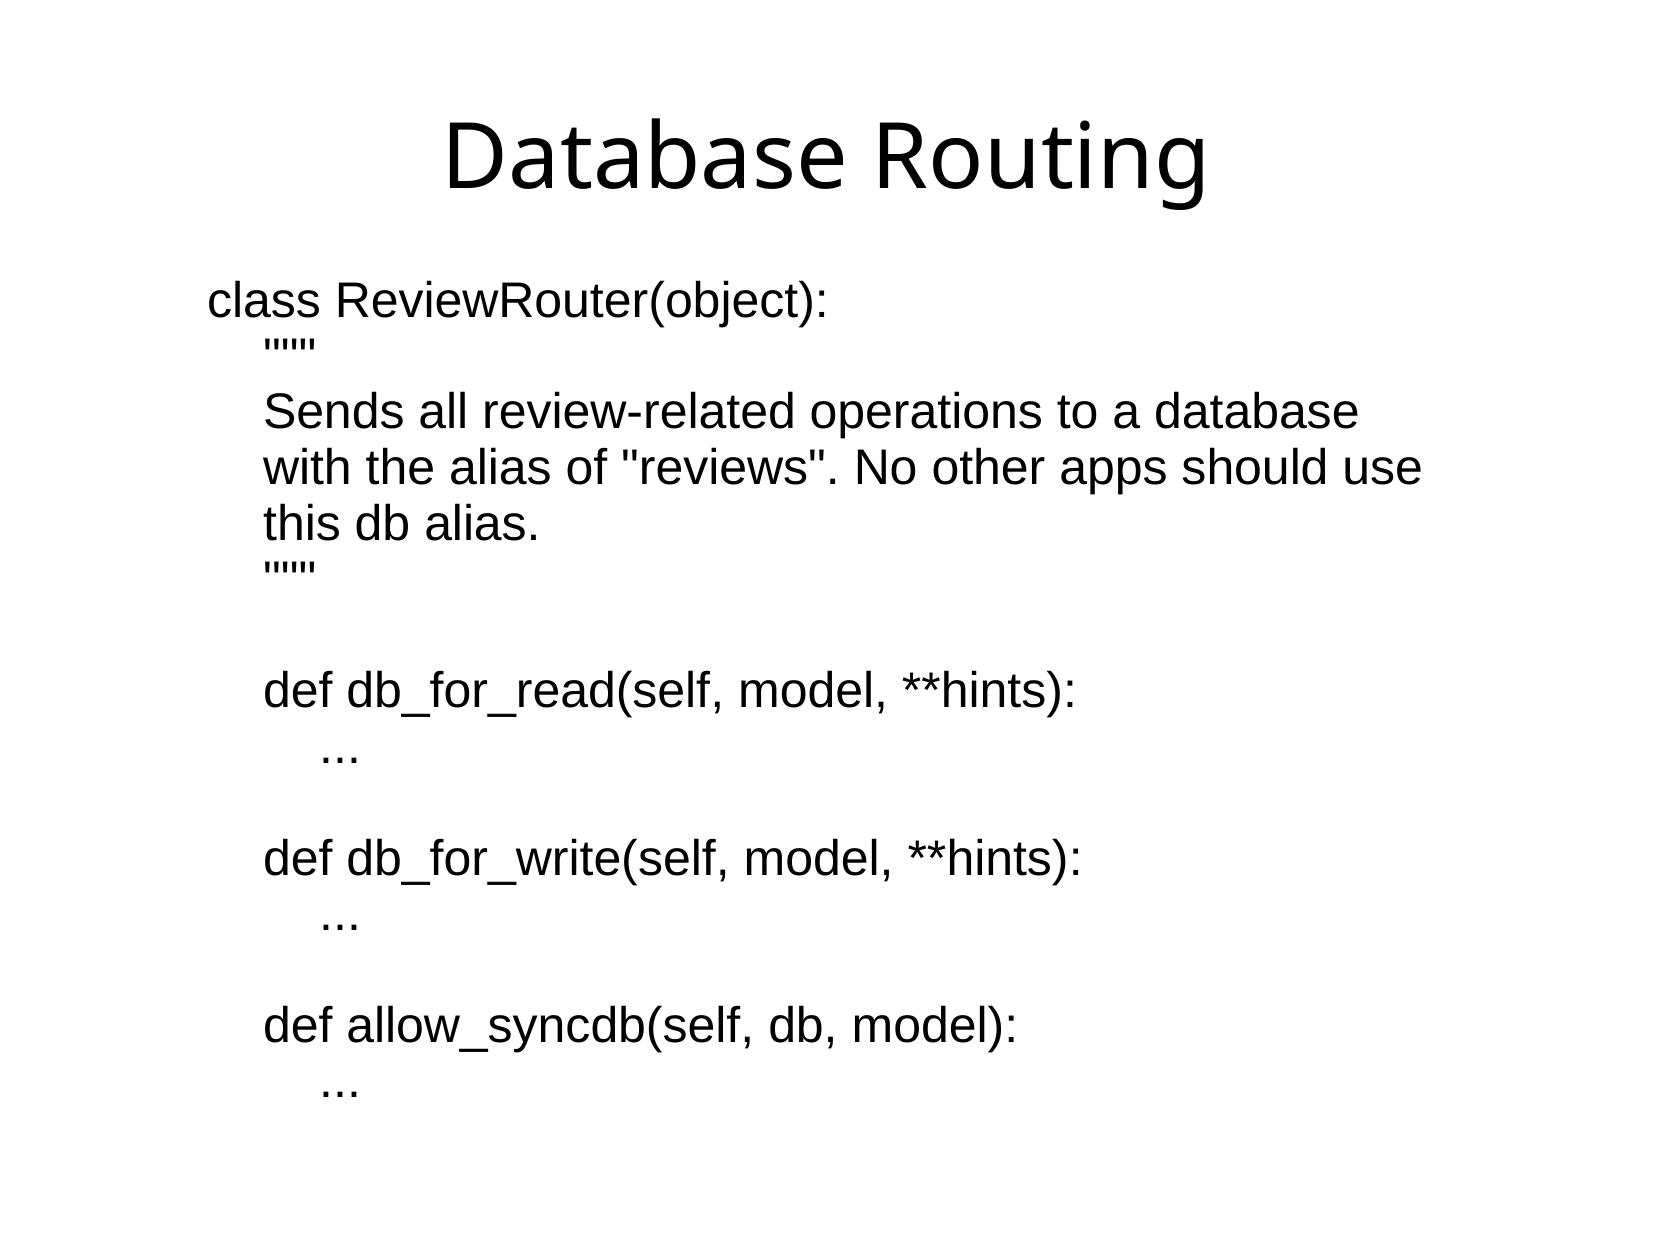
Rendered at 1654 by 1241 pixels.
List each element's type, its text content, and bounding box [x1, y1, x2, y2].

text_box class ReviewRouter(object): """ Sends all review-related operations to a database with the alias of "reviews". No other apps should use this db alias. """ def db_for_read(self, model, **hints): ... def db_for_write(self, model, **hints): ... def allow_syncdb(self, db, model): ... [192, 264, 1454, 1116]
title Database Routing [82, 49, 1571, 257]
